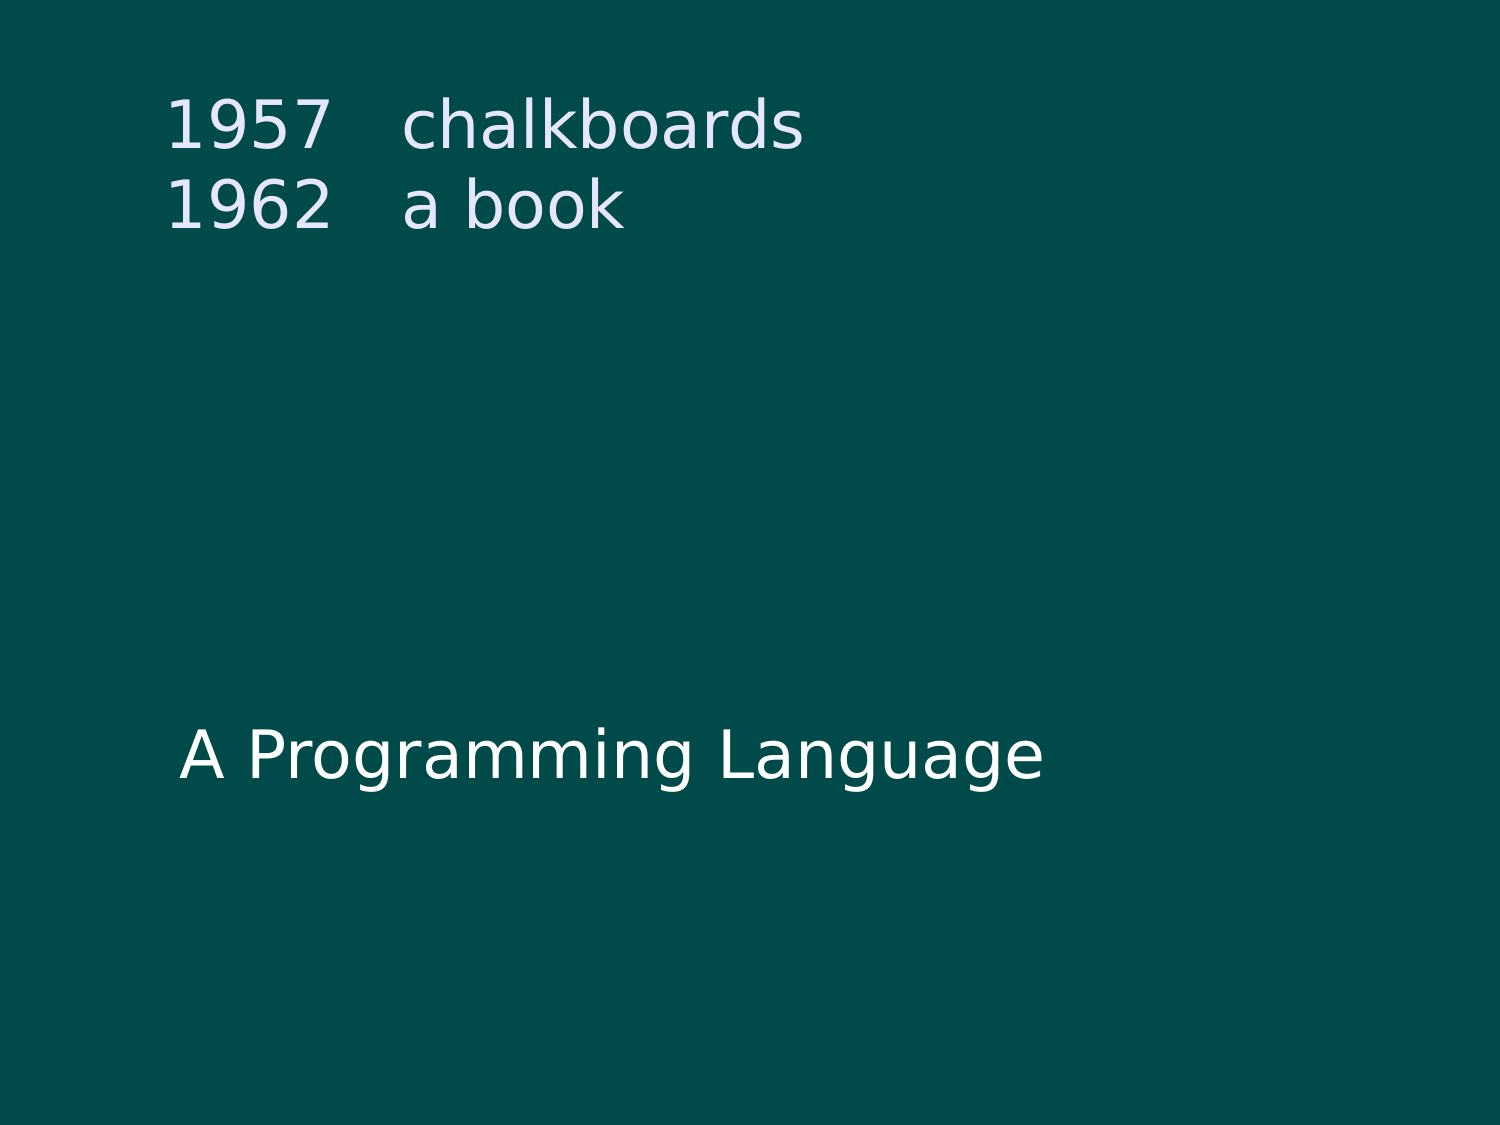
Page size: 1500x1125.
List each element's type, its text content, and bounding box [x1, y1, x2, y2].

text_box 1957 1962 [150, 74, 406, 250]
text_box A Programming Language [165, 704, 1456, 800]
text_box chalkboards a book [386, 75, 1456, 250]
